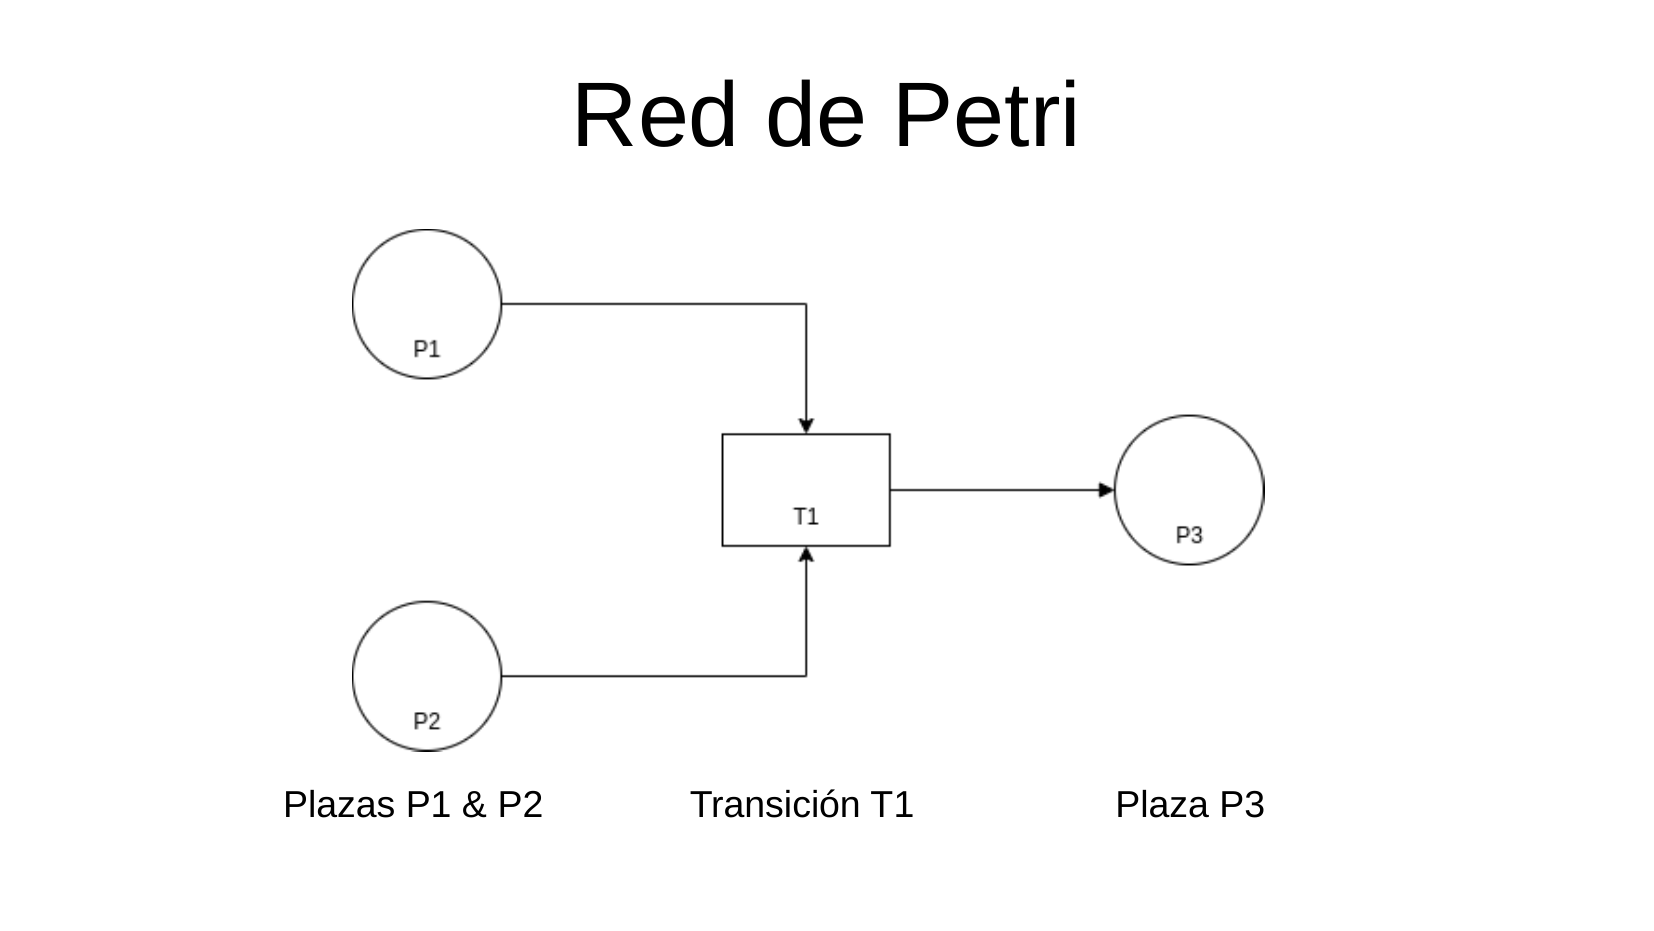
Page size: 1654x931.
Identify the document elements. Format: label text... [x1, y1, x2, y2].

text_box Plazas P1 & P2 [268, 775, 569, 851]
text_box Plaza P3 [1100, 775, 1289, 851]
title Red de Petri [82, 37, 1571, 193]
picture [352, 229, 1265, 752]
text_box Transición T1 [675, 775, 938, 851]
